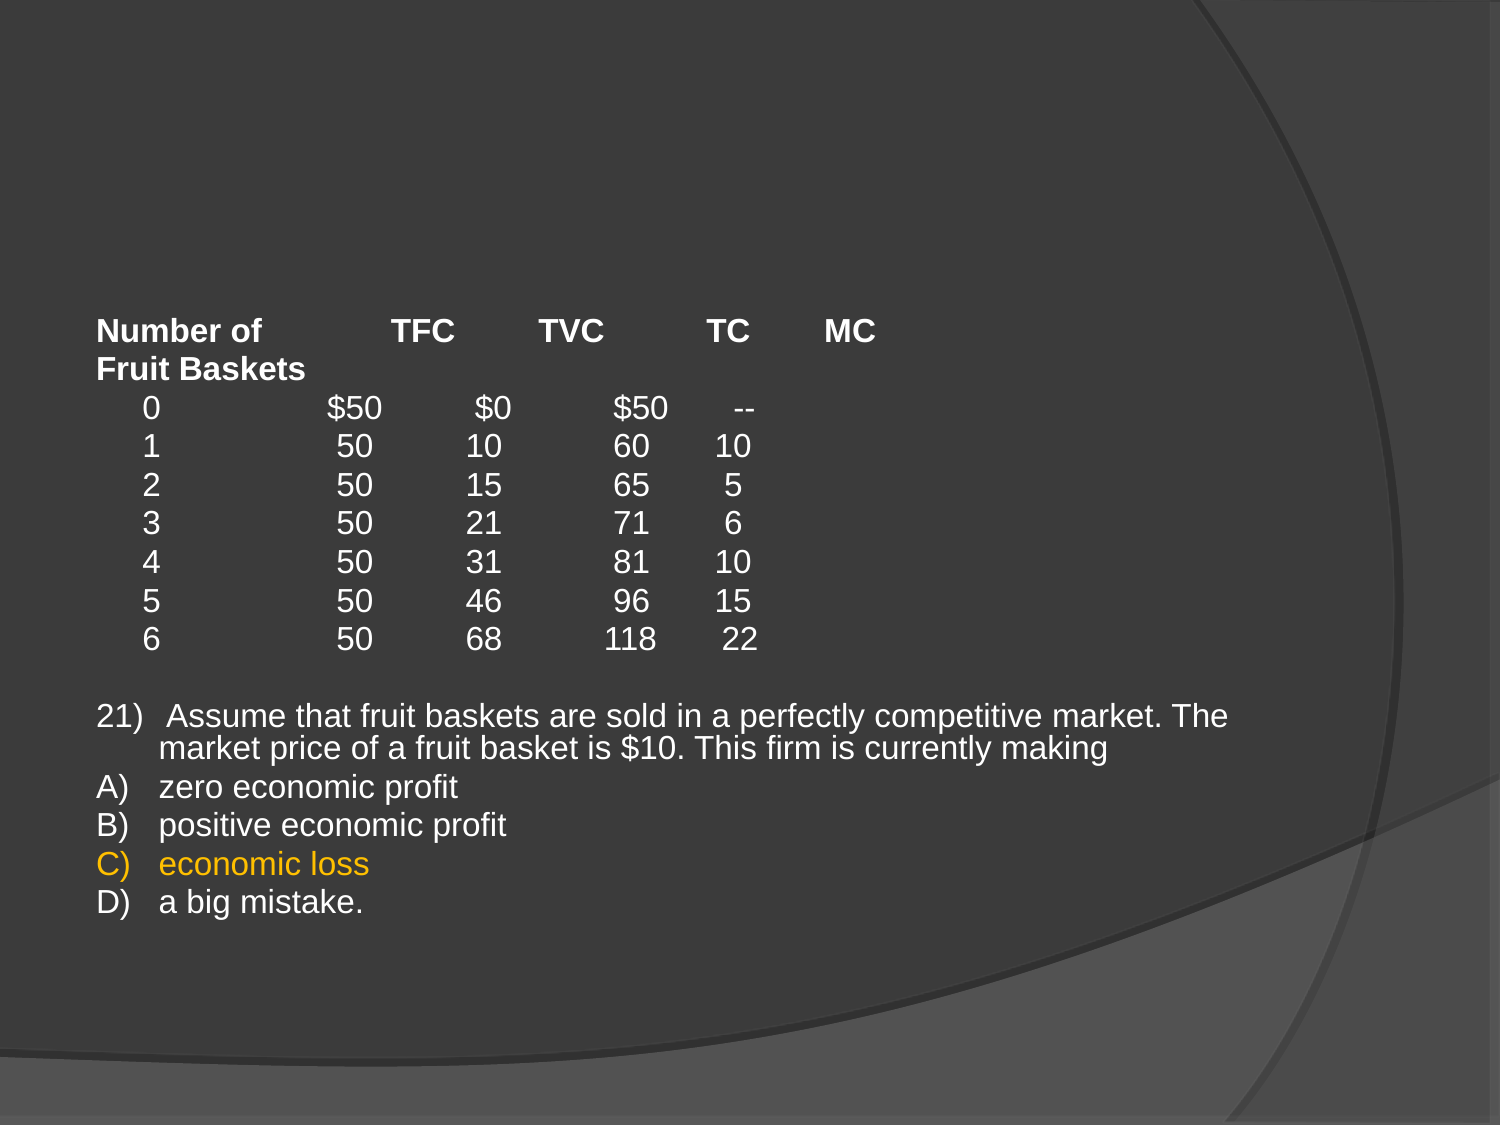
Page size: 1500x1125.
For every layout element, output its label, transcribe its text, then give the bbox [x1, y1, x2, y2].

list Number of TFC TVC TC MC Fruit Baskets 0 $50 $0 $50 -- 1 50 10 60 10 2 50 15 65 5 3 50 21 71 6 4 50 31 81 10 5 50 46 96 15 6 50 68 118 22 21) Assume that fruit baskets are sold in a perfectly competitive market. The market price of a fruit basket is $10. This firm is currently making A) zero economic profit B) positive economic profit C) economic loss D) a big mistake. [75, 262, 1300, 1005]
